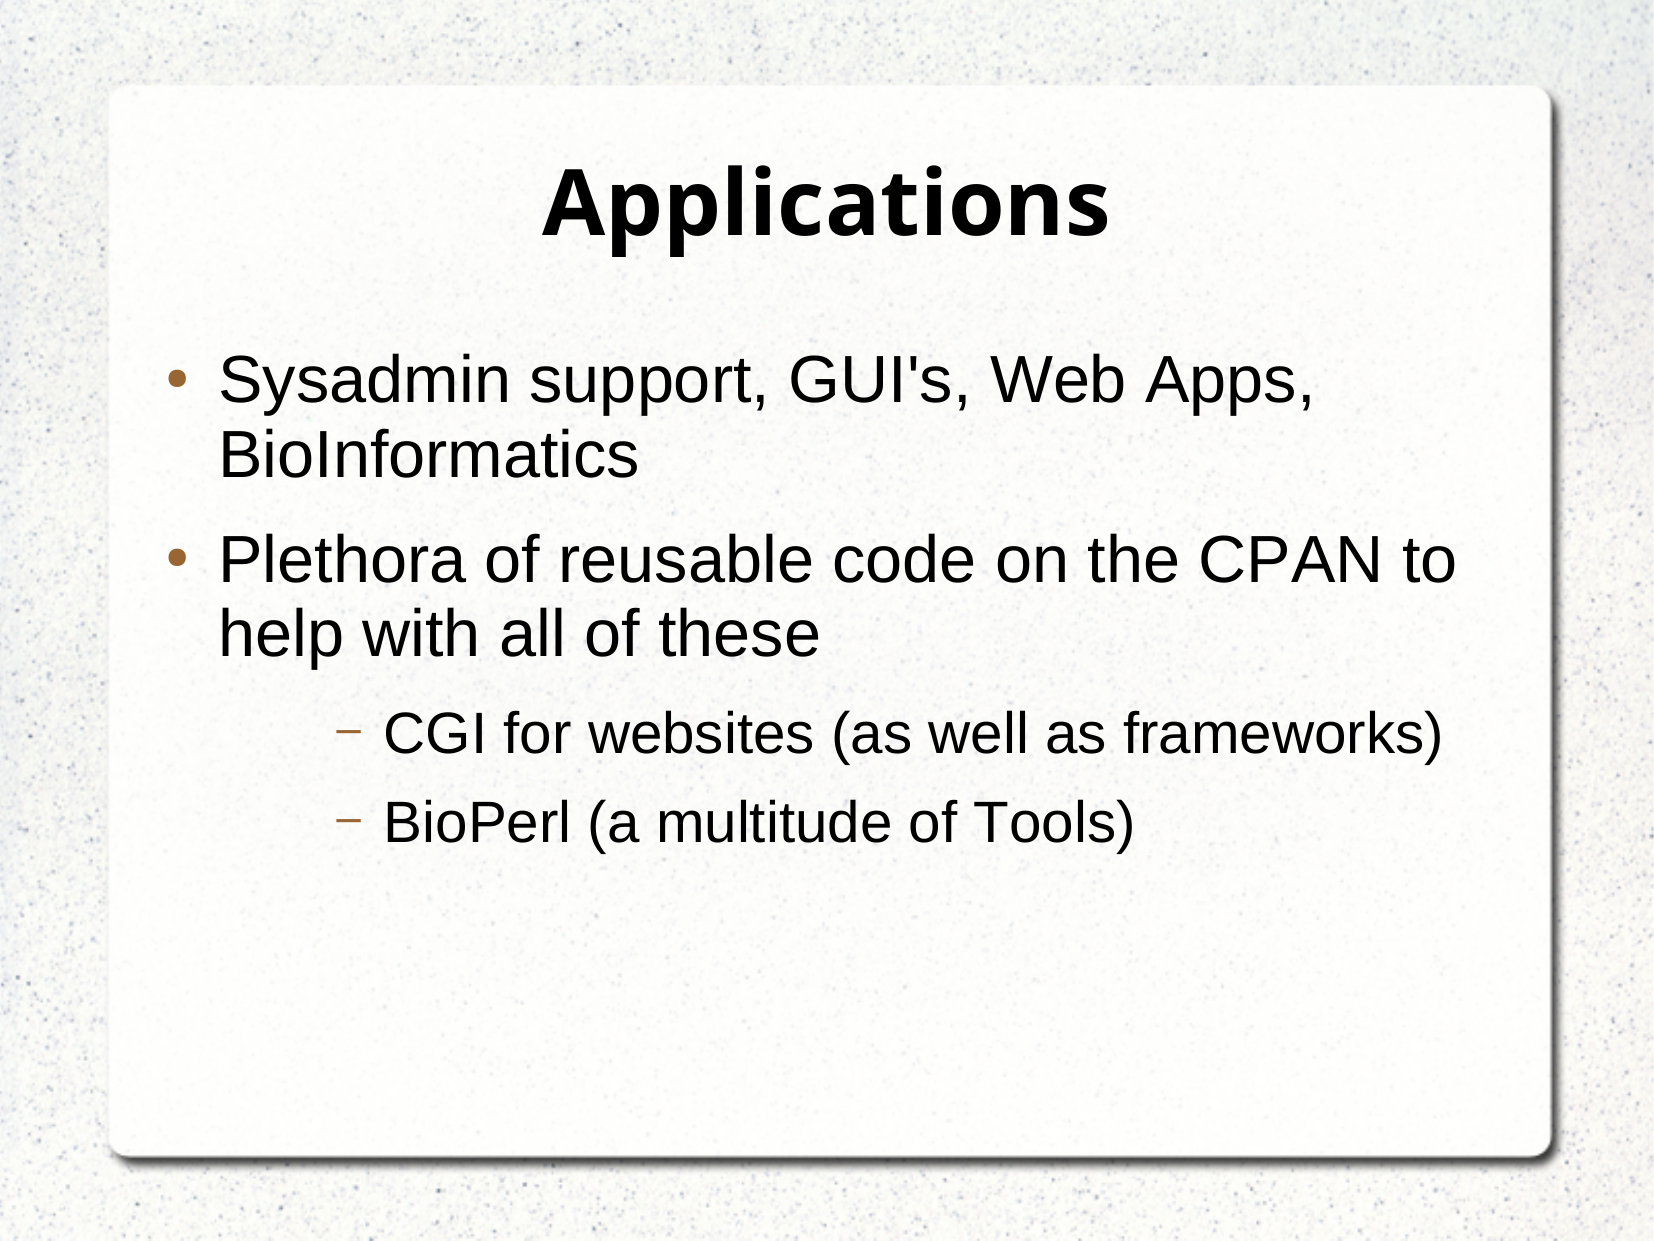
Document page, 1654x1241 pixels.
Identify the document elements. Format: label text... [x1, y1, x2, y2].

title Applications [118, 96, 1536, 304]
list Sysadmin support, GUI's, Web Apps, BioInformatics Plethora of reusable code on the CPAN to help with all of these CGI for websites (as well as frameworks) BioPerl (a multitude of Tools) [147, 342, 1506, 978]
picture [0, 0, 1654, 1241]
